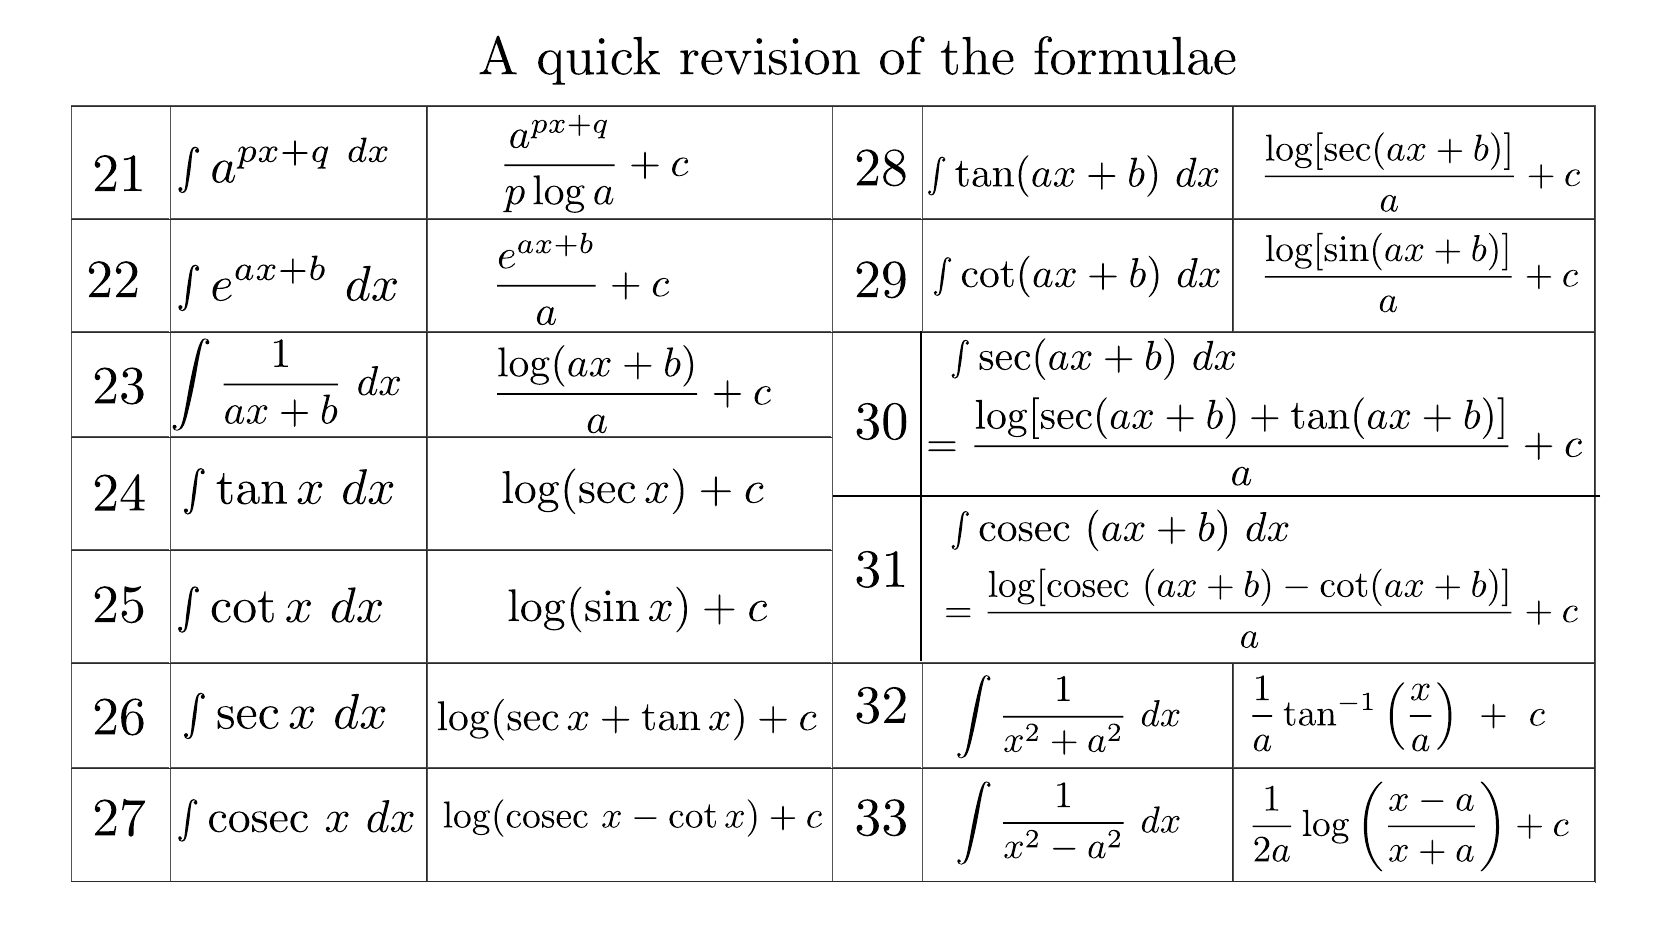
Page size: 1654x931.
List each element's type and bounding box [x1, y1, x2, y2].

text_box [927, 397, 1582, 486]
table_cell [428, 334, 831, 436]
text_box [951, 509, 1289, 552]
table_cell [428, 552, 831, 662]
table_cell [72, 439, 169, 549]
text_box [856, 550, 905, 589]
table_cell [833, 497, 1593, 662]
text_box [94, 586, 144, 624]
text_box [94, 798, 146, 837]
table_cell [1234, 665, 1593, 767]
text_box [183, 468, 394, 515]
text_box [502, 114, 689, 213]
text_box [479, 35, 1236, 85]
text_box [856, 799, 906, 837]
text_box [956, 675, 1180, 759]
table_cell [72, 770, 169, 881]
table_cell [171, 334, 425, 436]
text_box [94, 155, 142, 192]
text_box [856, 149, 906, 187]
text_box [945, 568, 1578, 649]
text_box [497, 232, 670, 326]
text_box [927, 155, 1219, 197]
table_cell [171, 439, 425, 549]
title [41, 42, 1625, 904]
table_cell [1234, 770, 1593, 881]
table_cell [833, 770, 921, 881]
text_box [437, 698, 817, 741]
table_header [72, 108, 169, 218]
text_box [88, 261, 138, 298]
text_box [856, 402, 907, 441]
text_box [856, 686, 906, 725]
text_box [178, 255, 398, 312]
text_box [94, 367, 144, 405]
table_cell [428, 770, 831, 881]
text_box [177, 799, 414, 842]
table_cell [428, 221, 831, 331]
table_header [923, 108, 1231, 218]
table_cell [923, 221, 1231, 331]
text_box [94, 698, 144, 736]
table_cell [833, 665, 921, 767]
text_box [178, 137, 388, 194]
text_box [508, 586, 768, 633]
text_box [172, 338, 401, 431]
table_cell [171, 552, 425, 662]
table_cell [833, 221, 921, 331]
table_cell [1234, 221, 1593, 331]
text_box [1264, 132, 1581, 212]
text_box [1252, 675, 1545, 752]
text_box [94, 473, 145, 511]
table_cell [923, 770, 1231, 881]
text_box [177, 586, 383, 633]
text_box [951, 338, 1236, 380]
table_cell [428, 439, 831, 549]
text_box [183, 692, 386, 740]
text_box [1252, 781, 1569, 872]
text_box [497, 345, 771, 434]
table_cell [171, 770, 425, 881]
text_box [502, 468, 764, 515]
table_header [833, 108, 921, 218]
table_cell [72, 665, 169, 767]
table_cell [171, 665, 425, 767]
table_cell [72, 552, 169, 662]
table_cell [428, 665, 831, 767]
table_header [428, 108, 831, 218]
text_box [933, 255, 1220, 298]
table_cell [922, 334, 1593, 495]
text_box [957, 781, 1180, 865]
table_header [171, 108, 425, 218]
table_cell [833, 334, 920, 495]
table_cell [923, 665, 1231, 767]
table_cell [72, 221, 169, 331]
table_cell [171, 221, 425, 331]
table_header [1234, 108, 1593, 218]
text_box [443, 799, 822, 837]
table_cell [72, 334, 169, 436]
text_box [856, 261, 906, 299]
text_box [1264, 232, 1578, 313]
